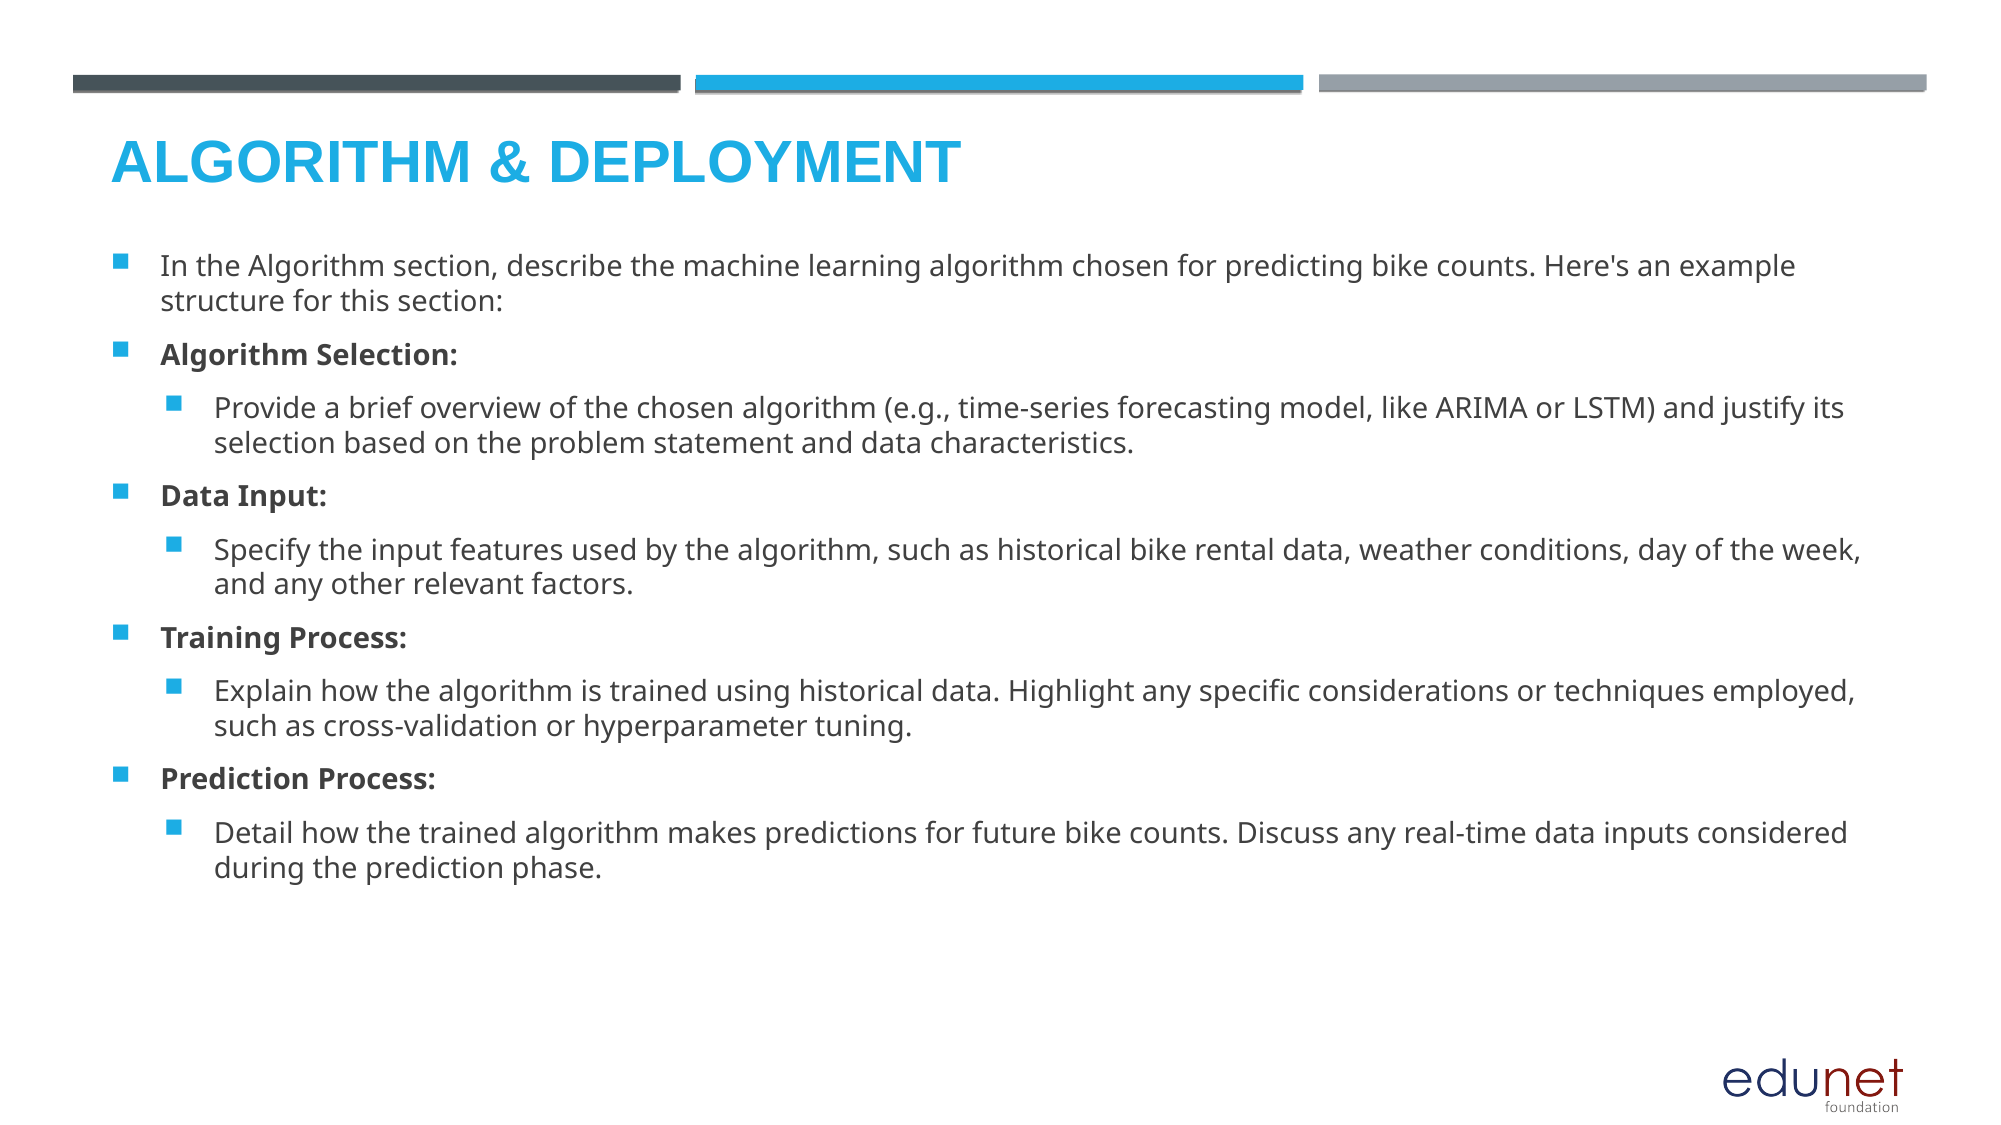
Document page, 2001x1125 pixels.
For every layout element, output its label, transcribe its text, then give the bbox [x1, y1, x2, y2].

title Algorithm & Deployment [95, 115, 1905, 203]
list In the Algorithm section, describe the machine learning algorithm chosen for predicting bike counts. Here's an example structure for this section: Algorithm Selection: Provide a brief overview of the chosen algorithm (e.g., time-series forecasting model, like ARIMA or LSTM) and justify its selection based on the problem statement and data characteristics. Data Input: Specify the input features used by the algorithm, such as historical bike rental data, weather conditions, day of the week, and any other relevant factors. Training Process: Explain how the algorithm is trained using historical data. Highlight any specific considerations or techniques employed, such as cross-validation or hyperparameter tuning. Prediction Process: Detail how the trained algorithm makes predictions for future bike counts. Discuss any real-time data inputs considered during the prediction phase. [95, 213, 1905, 981]
picture [1719, 1056, 1905, 1116]
